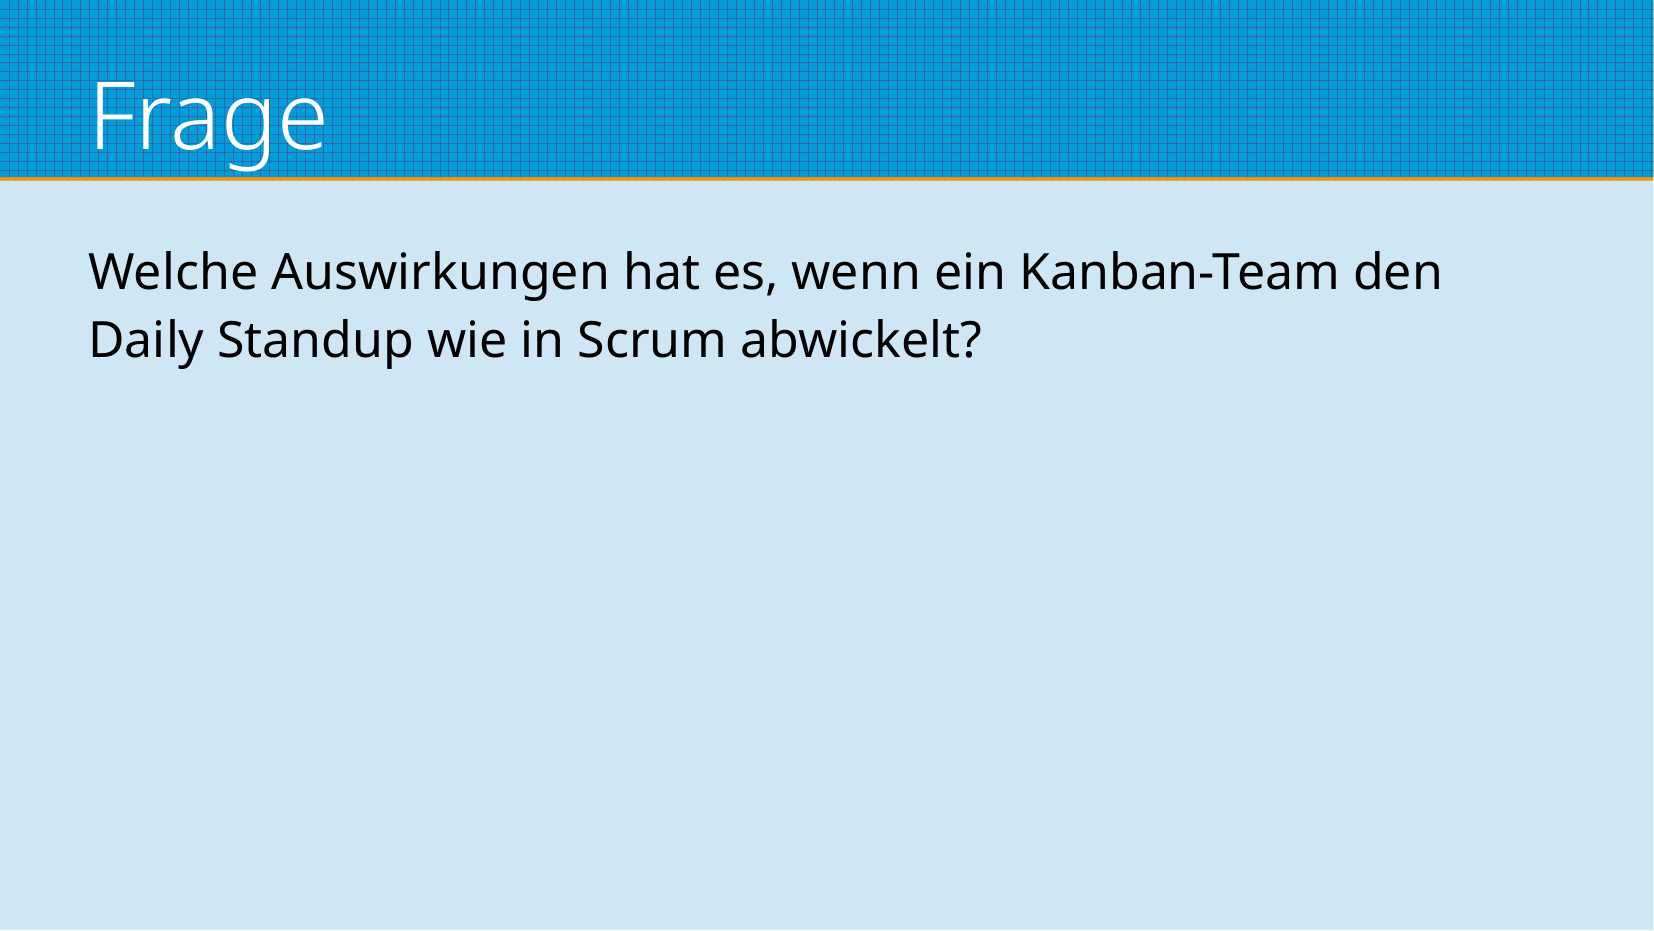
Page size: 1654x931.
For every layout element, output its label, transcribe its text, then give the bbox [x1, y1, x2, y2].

title Frage [88, 14, 1565, 178]
list Welche Auswirkungen hat es, wenn ein Kanban-Team den Daily Standup wie in Scrum abwickelt? [88, 236, 1565, 813]
